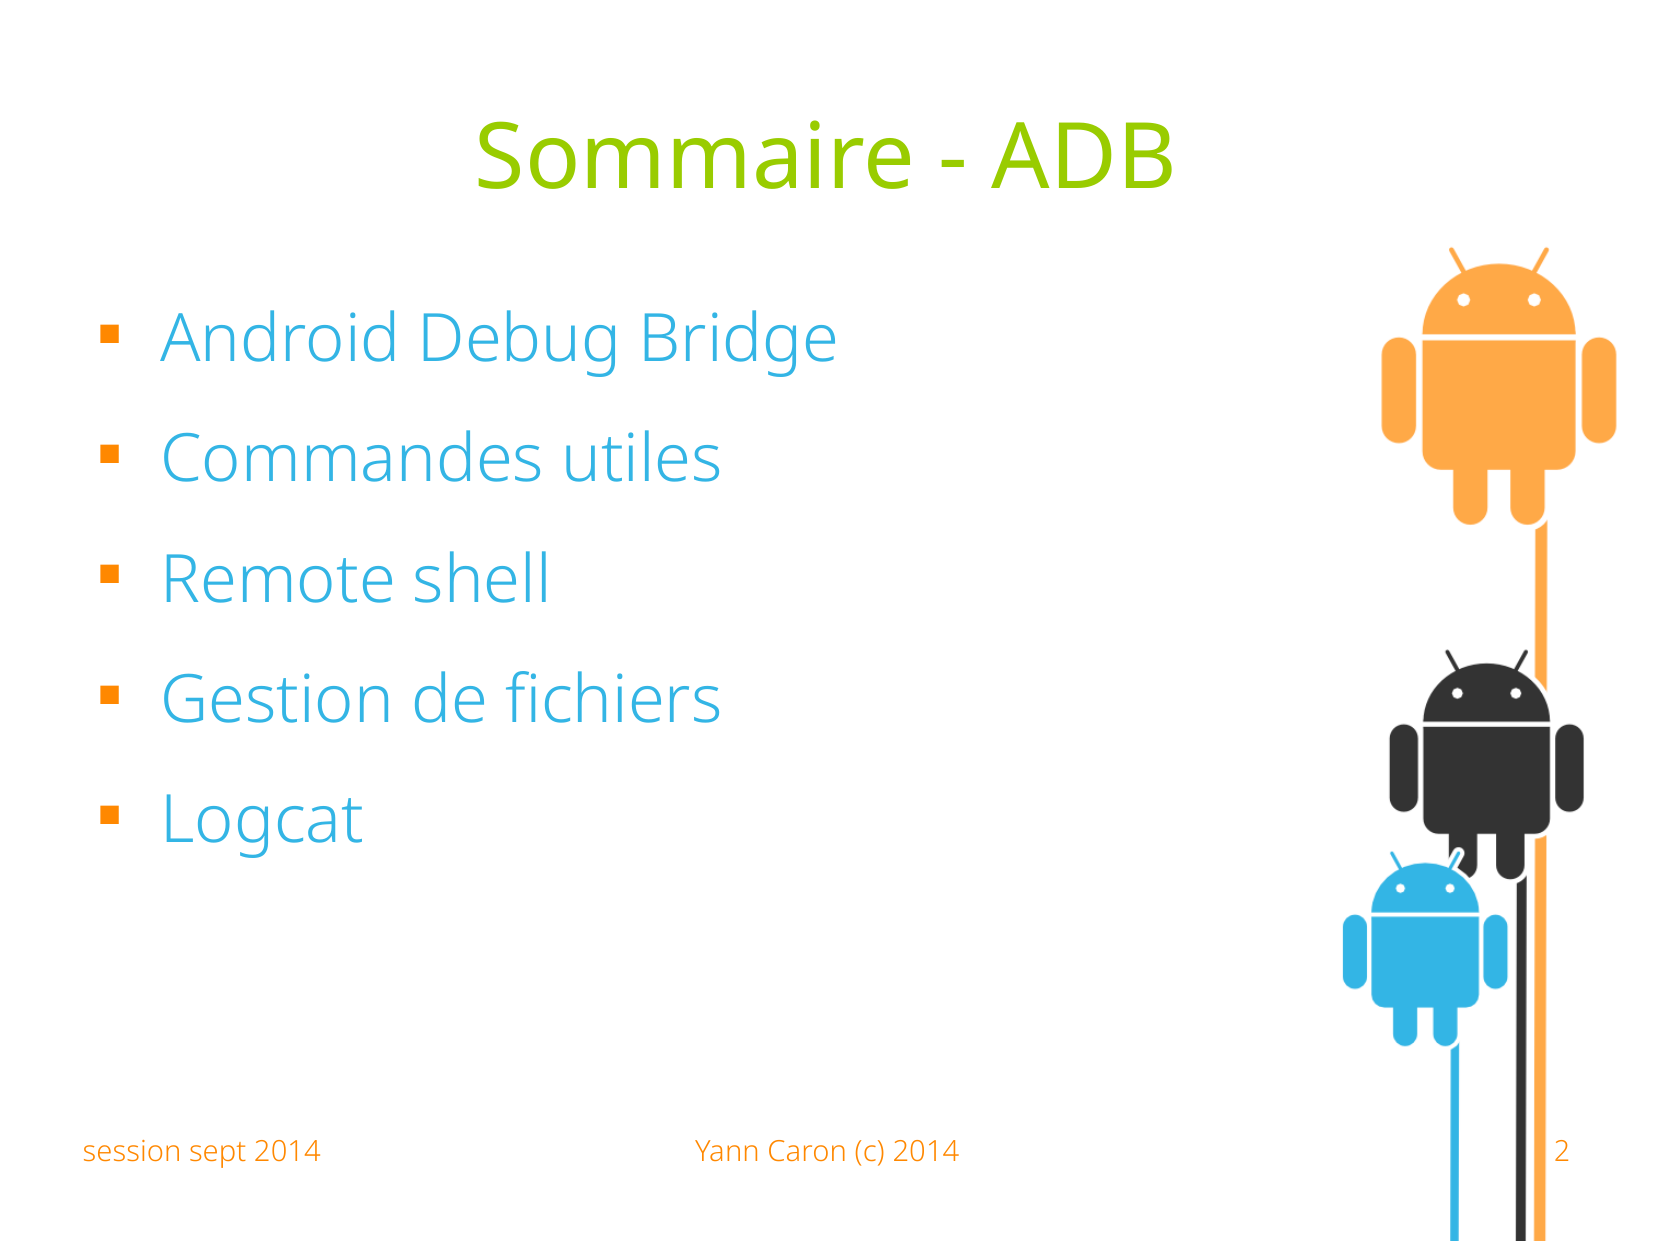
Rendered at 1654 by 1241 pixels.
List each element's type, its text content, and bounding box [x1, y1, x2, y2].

title Sommaire - ADB [82, 49, 1571, 257]
list Android Debug Bridge Commandes utiles Remote shell Gestion de fichiers Logcat [82, 290, 1571, 1010]
picture [19, 14, 1634, 1241]
